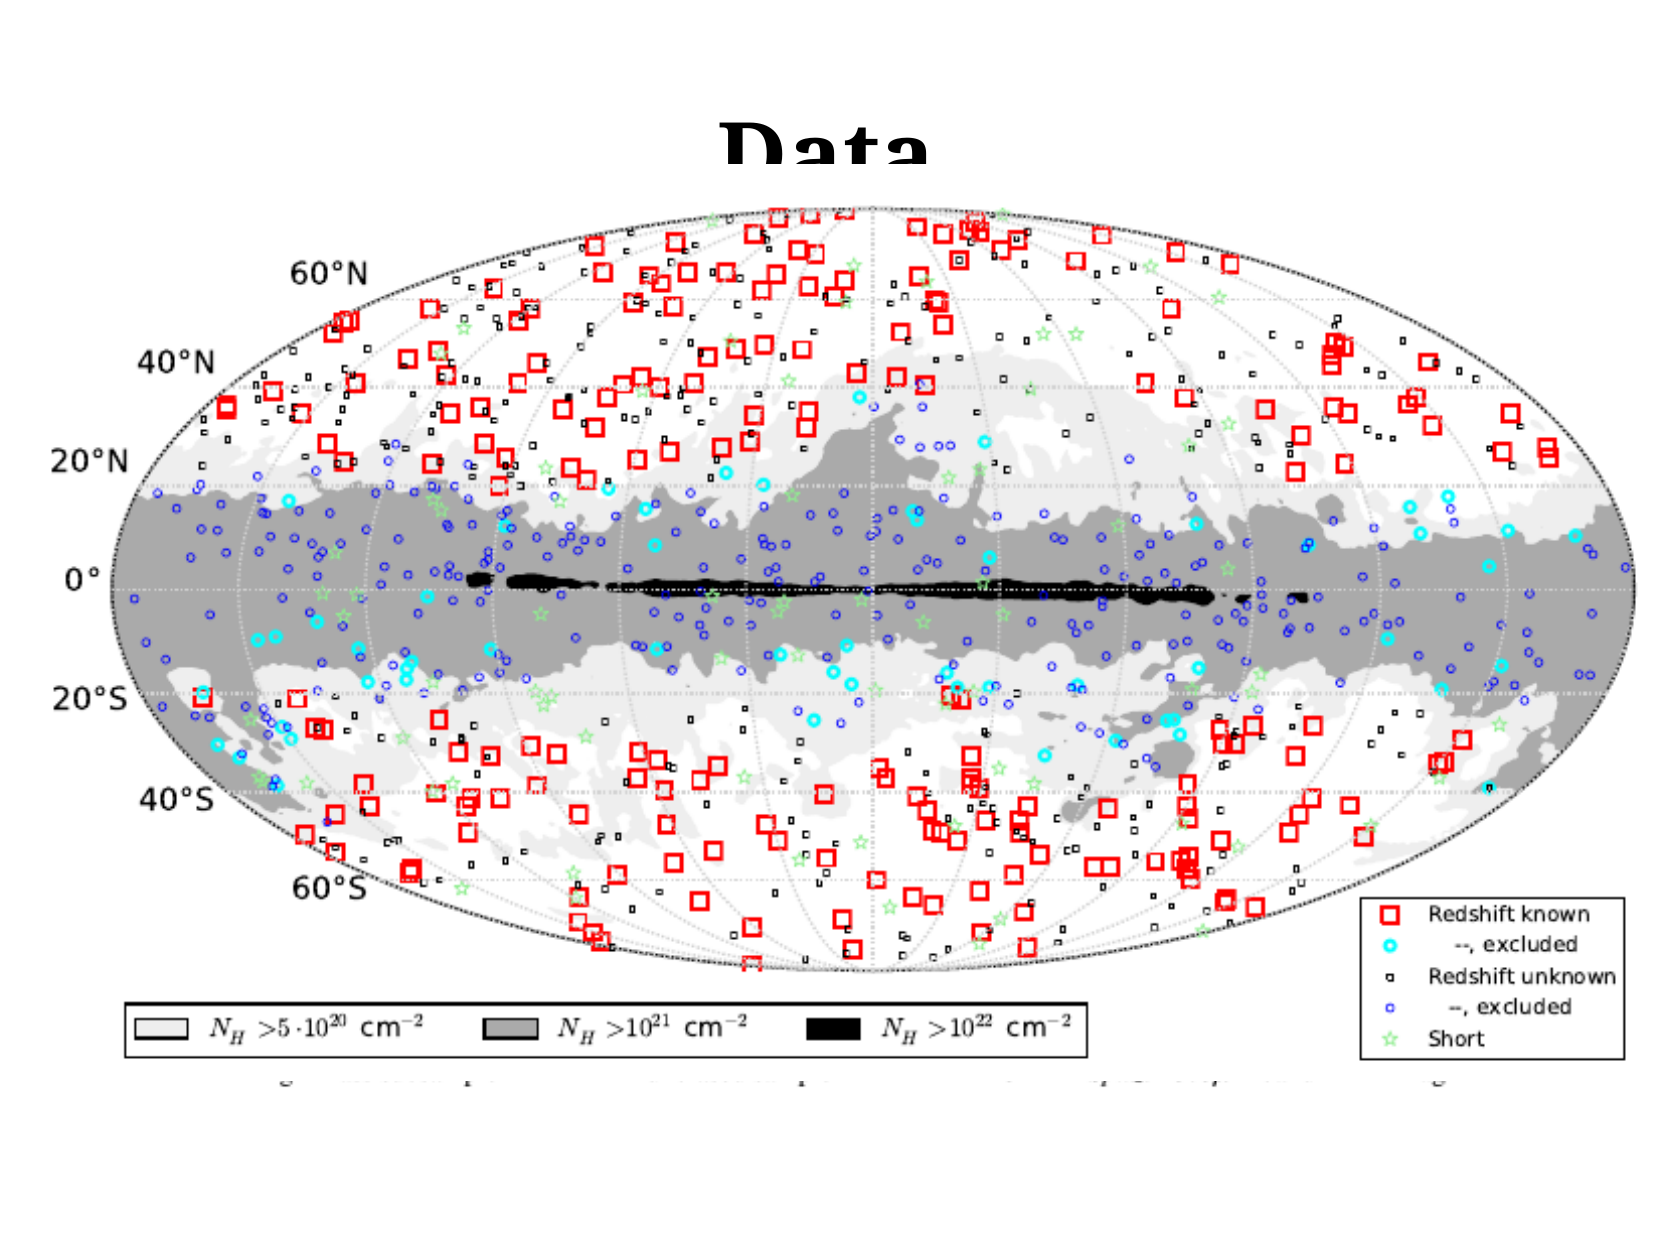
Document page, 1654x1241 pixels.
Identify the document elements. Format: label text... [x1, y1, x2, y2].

picture [4, 164, 1654, 1111]
title Data [82, 49, 1571, 164]
